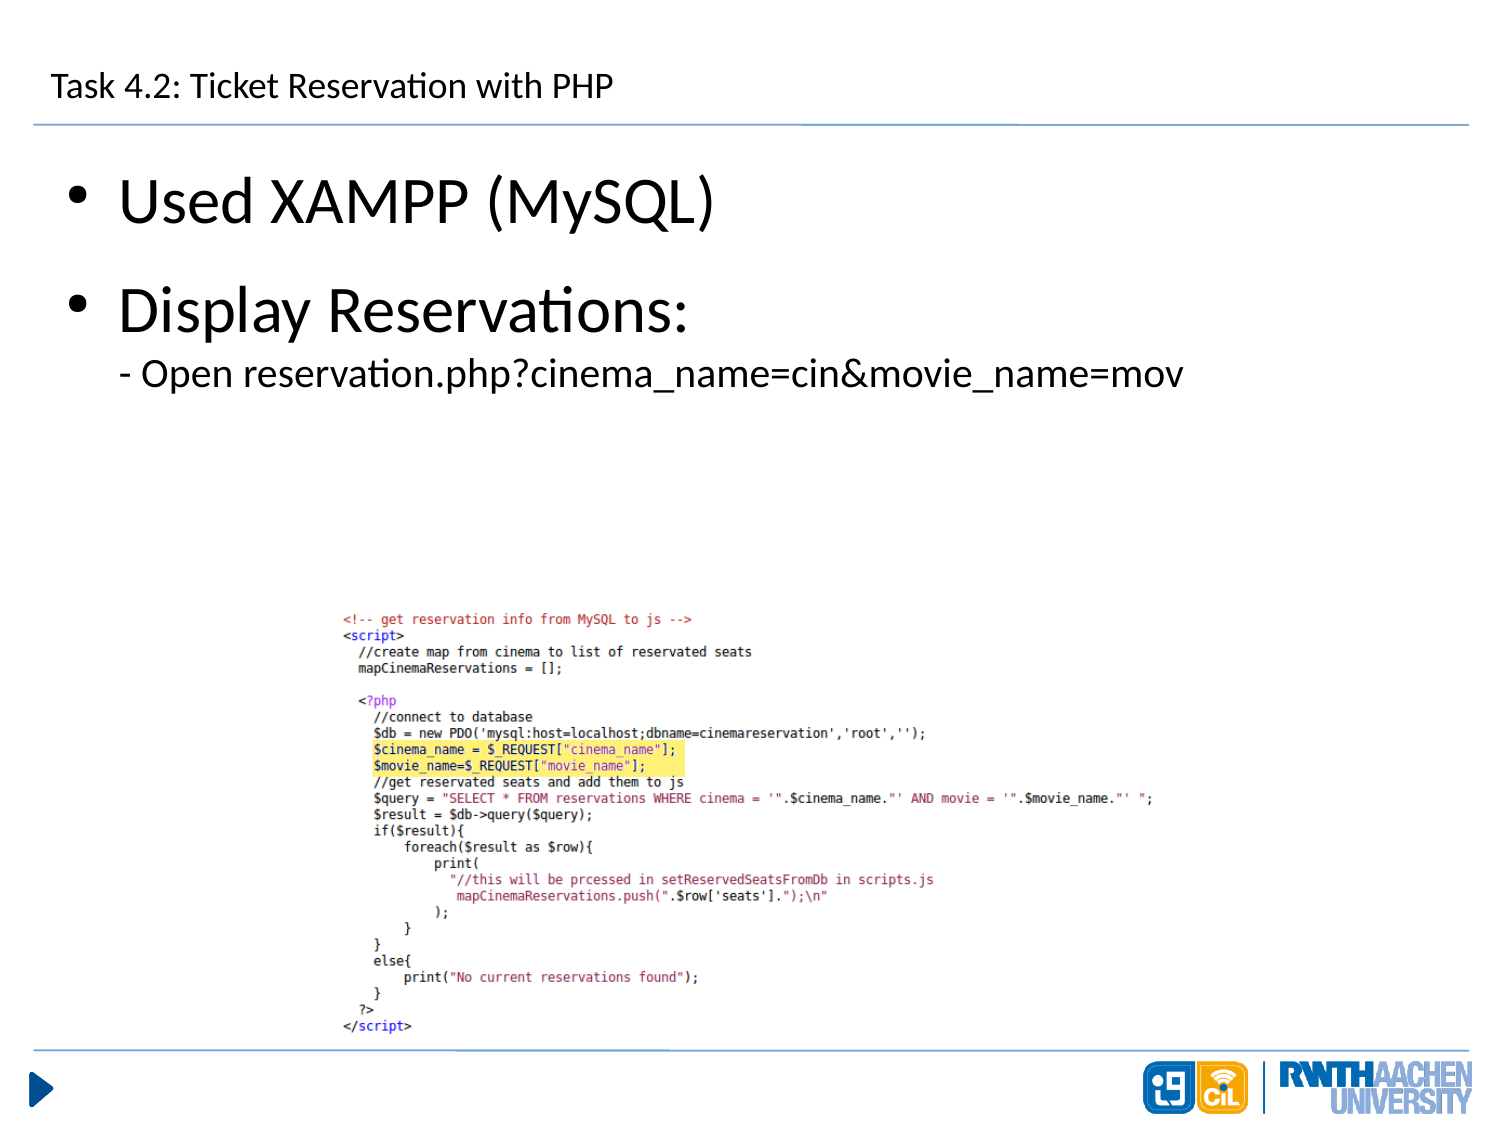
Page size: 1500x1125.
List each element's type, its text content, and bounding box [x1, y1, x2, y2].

picture [1143, 1061, 1472, 1114]
list Used XAMPP (MySQL) Display Reservations: - Open reservation.php?cinema_name=cin&movie_name=mov [33, 149, 1469, 572]
picture [340, 611, 1162, 1035]
title Task 4.2: Ticket Reservation with PHP [35, 42, 1469, 125]
